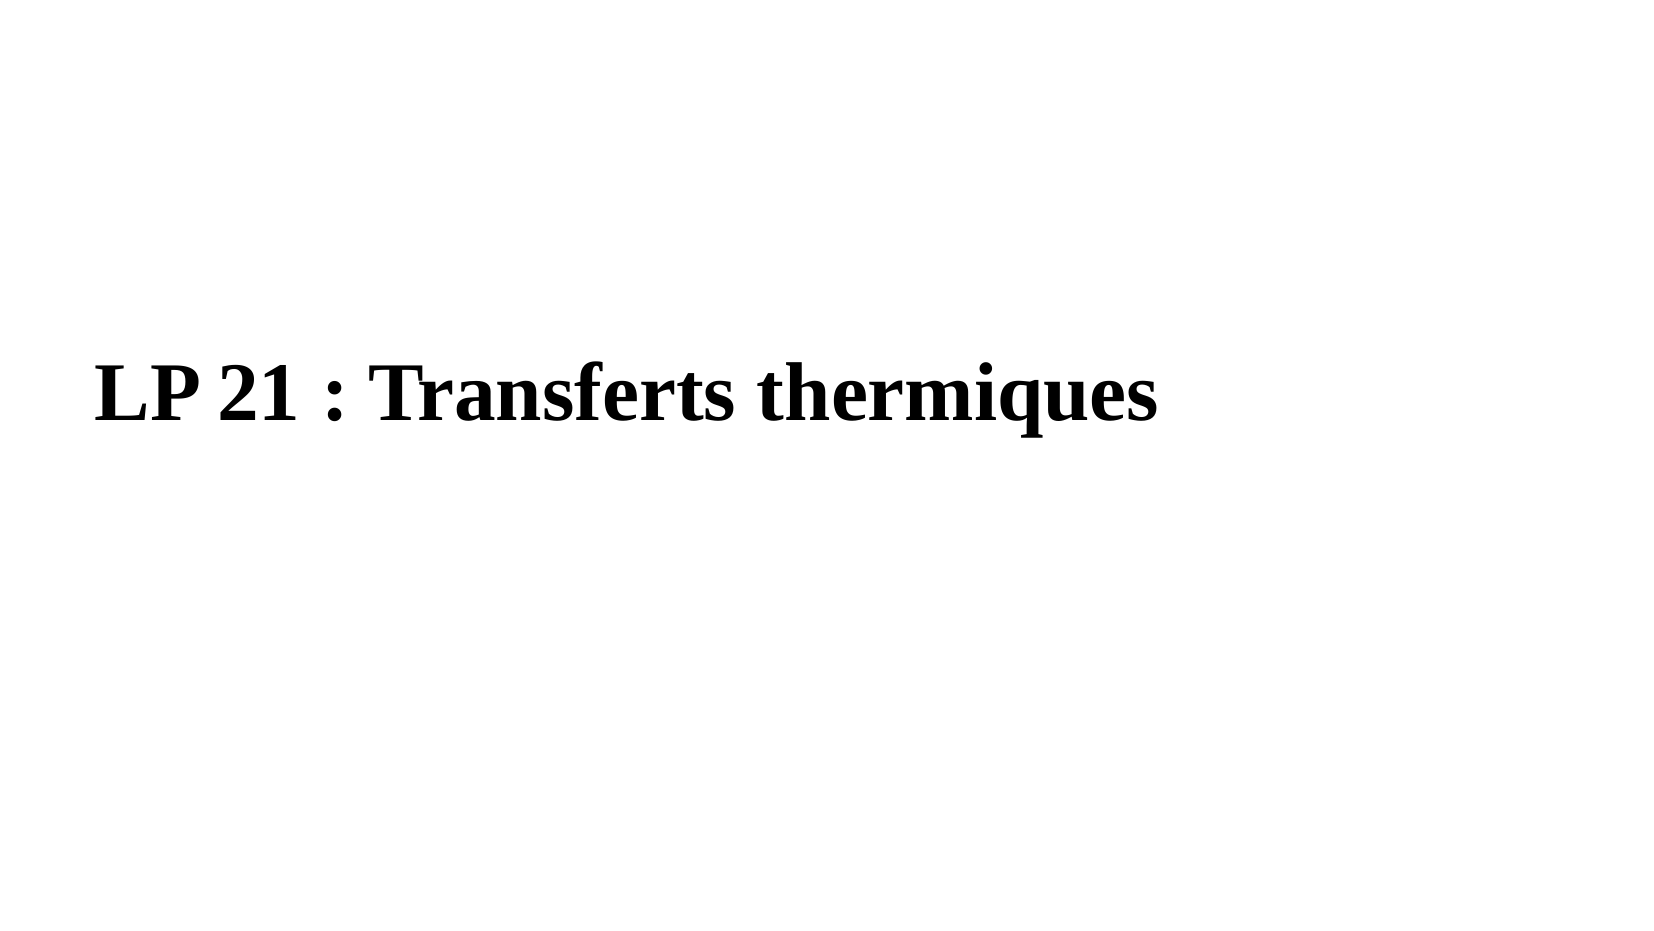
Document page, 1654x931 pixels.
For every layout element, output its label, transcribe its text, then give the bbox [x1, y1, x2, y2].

title LP 21 : Transferts thermiques [94, 182, 1583, 603]
